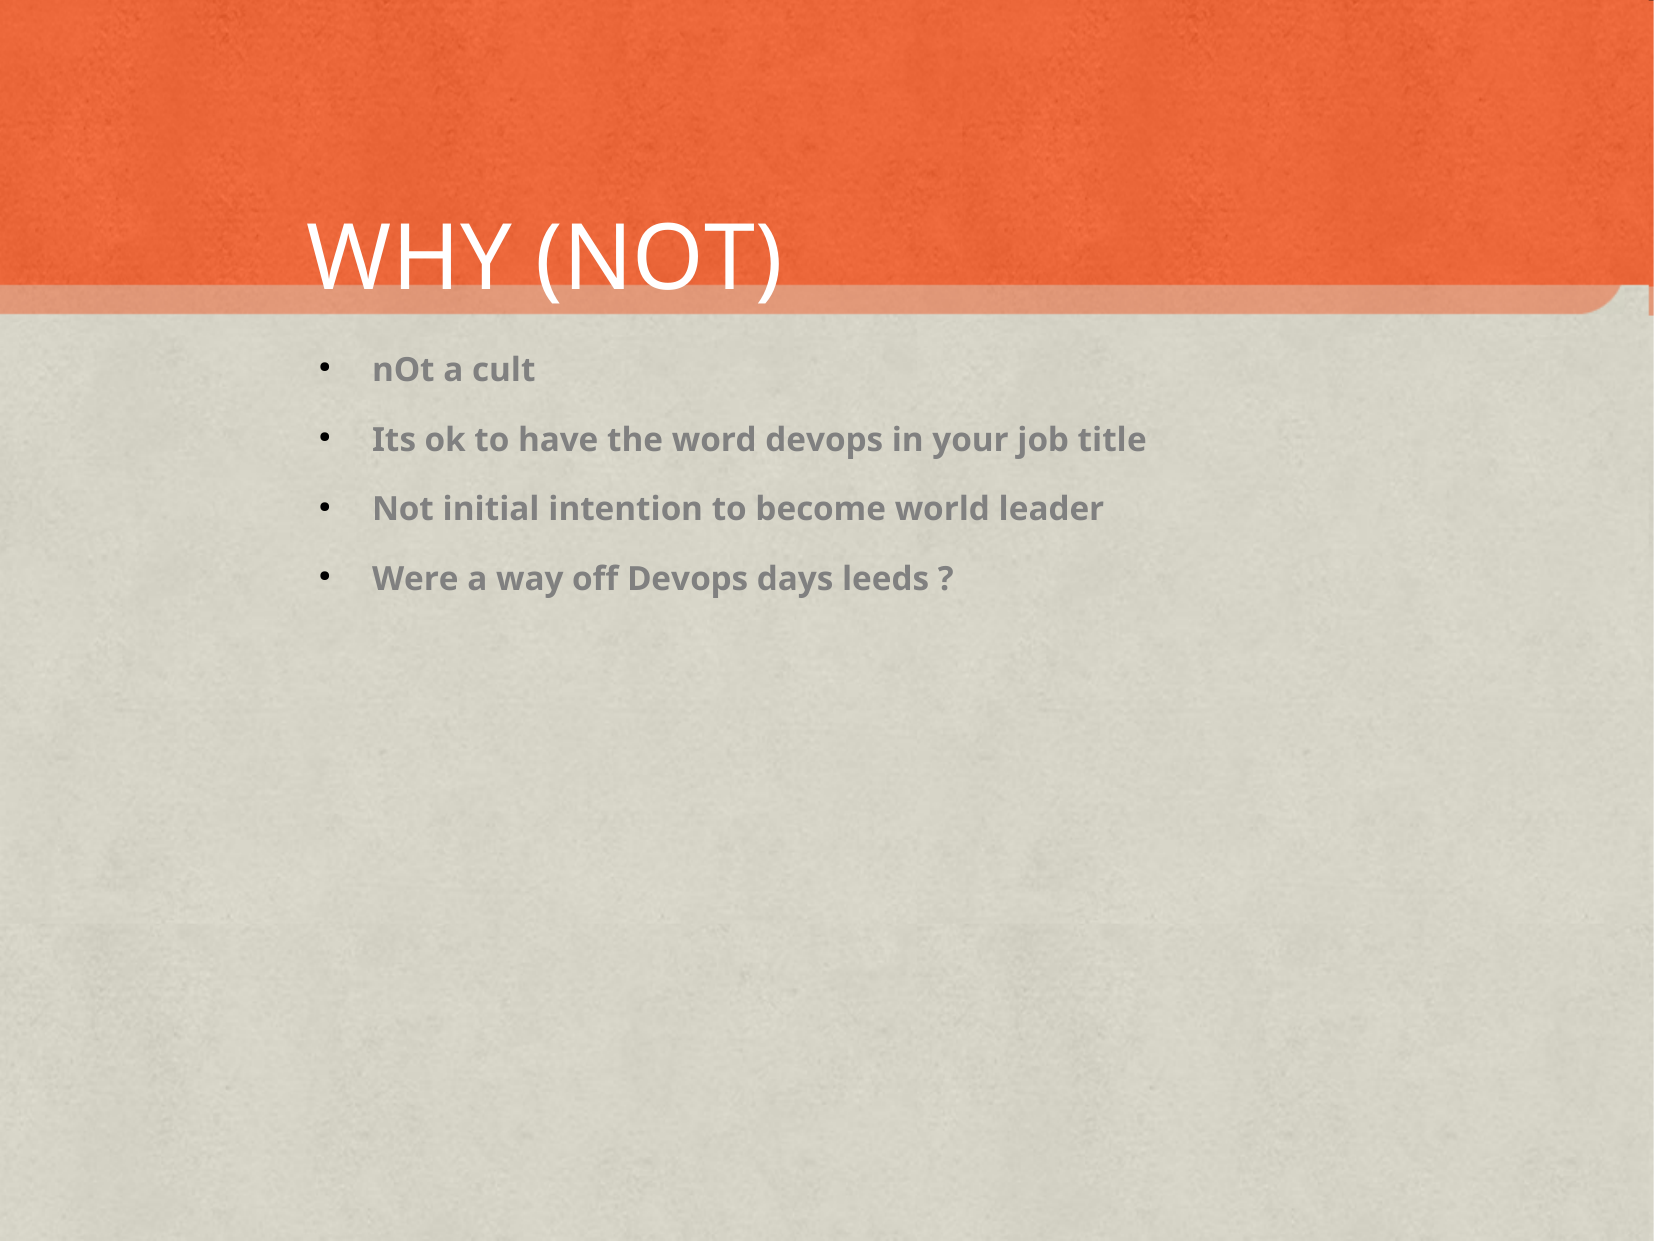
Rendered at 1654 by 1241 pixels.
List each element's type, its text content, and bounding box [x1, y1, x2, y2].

list nOt a cult Its ok to have the word devops in your job title Not initial intention to become world leader Were a way off Devops days leeds ? [301, 348, 1654, 1068]
picture [0, 0, 1654, 1241]
title WHY (NOT) [306, 189, 1654, 318]
